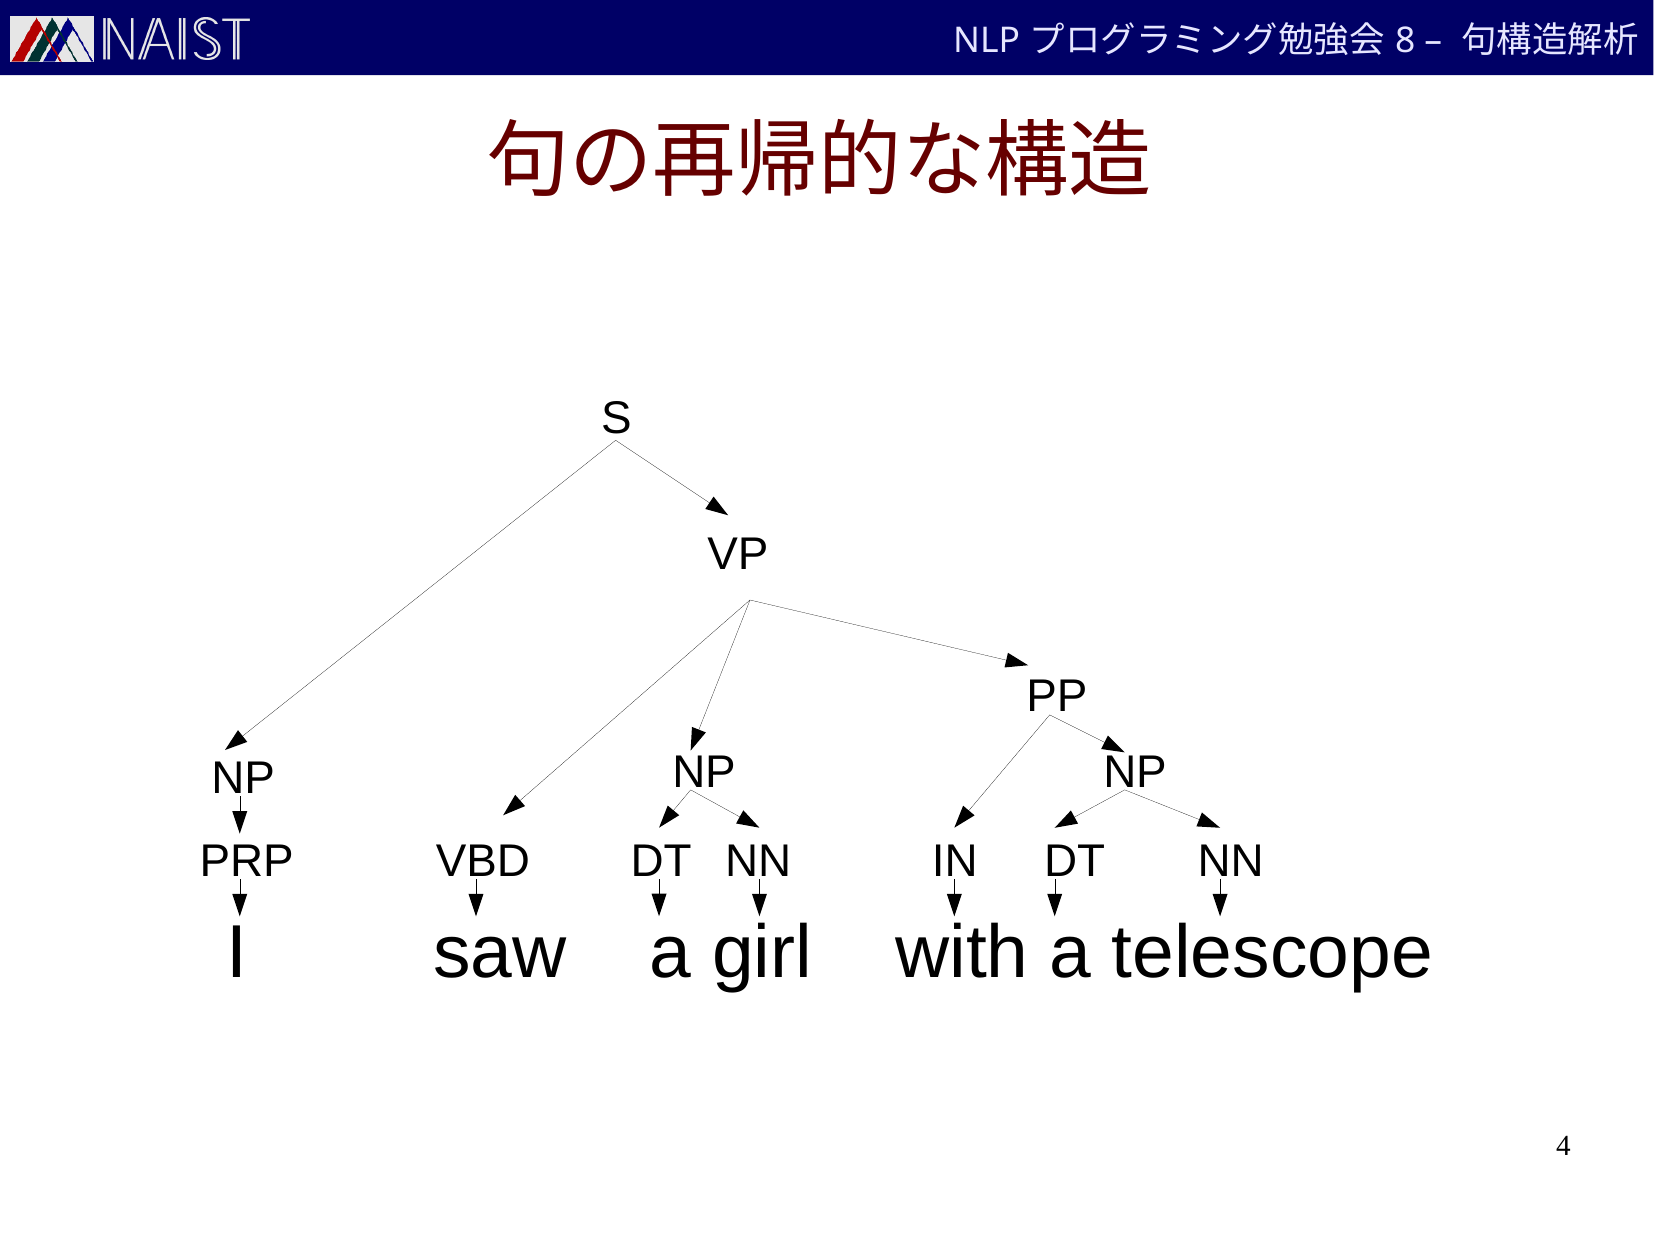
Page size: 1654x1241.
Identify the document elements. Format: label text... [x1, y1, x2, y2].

text_box NP [1088, 738, 1182, 805]
text_box S [586, 384, 647, 451]
text_box PRP [184, 827, 309, 894]
text_box PP [1011, 662, 1103, 729]
text_box NP [657, 738, 751, 805]
text_box NN [710, 827, 807, 894]
text_box I saw a girl with a telescope [211, 902, 1449, 1002]
text_box DT [615, 827, 707, 894]
text_box IN [917, 827, 993, 894]
text_box NN [1182, 827, 1279, 894]
text_box VP [692, 520, 784, 587]
title 句の再帰的な構造 [75, 57, 1564, 249]
picture [102, 17, 251, 57]
text_box DT [1029, 827, 1121, 894]
text_box VBD [421, 827, 545, 894]
text_box NP [196, 744, 290, 811]
picture [10, 16, 94, 62]
